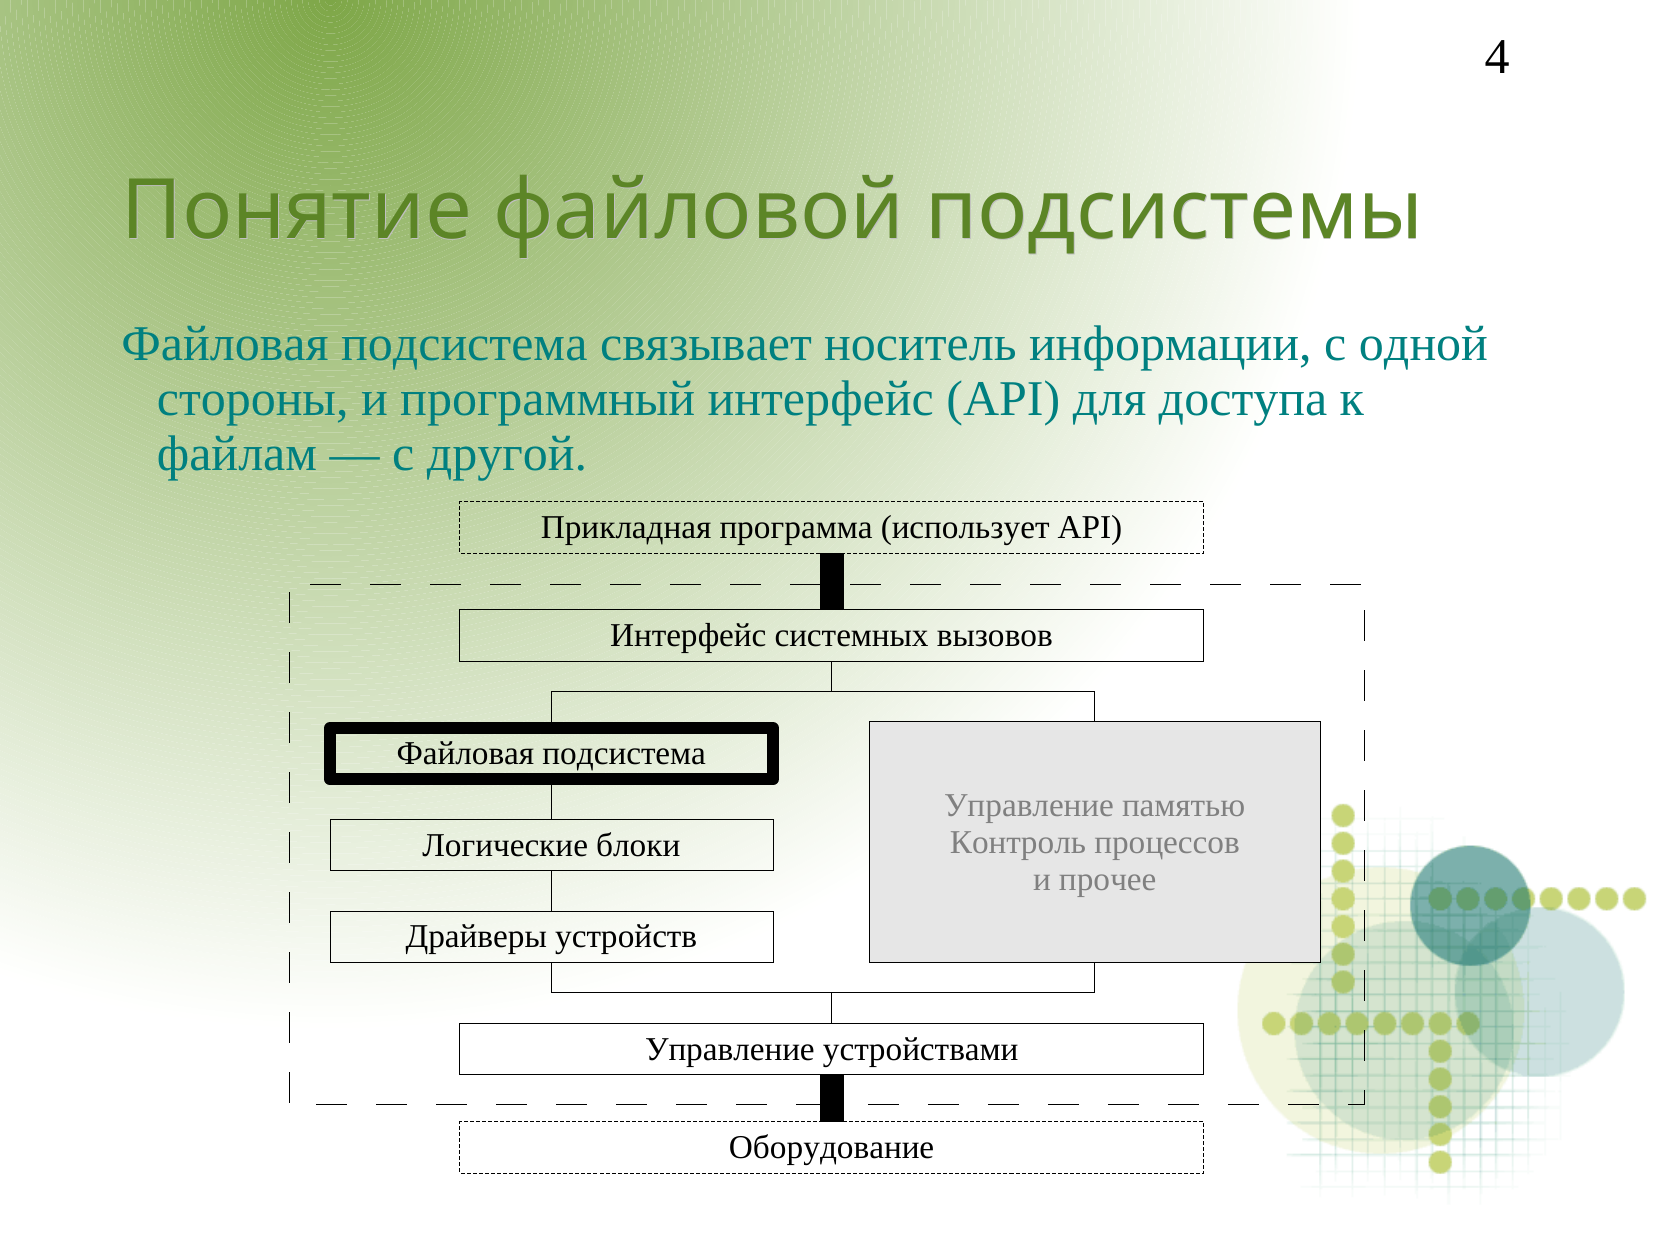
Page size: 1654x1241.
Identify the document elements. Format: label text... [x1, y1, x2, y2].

text_box Управление памятью Контроль процессов и прочее [869, 721, 1321, 963]
text_box <номер> [1495, 29, 1654, 89]
text_box Управление устройствами [459, 1023, 1204, 1075]
text_box Логические блоки [330, 819, 774, 871]
text_box Файловая подсистема [329, 727, 774, 780]
subtitle Файловая подсистема связывает носитель информации, с одной стороны, и программный интерфейс (API) для доступа к файлам — с другой. [121, 295, 1534, 502]
text_box Прикладная программа (использует API) [459, 501, 1204, 554]
text_box Интерфейс системных вызовов [459, 609, 1204, 662]
picture [1224, 792, 1654, 1211]
text_box Оборудование [459, 1121, 1204, 1174]
text_box Драйверы устройств [330, 911, 774, 963]
title Понятие файловой подсистемы [121, 102, 1534, 295]
